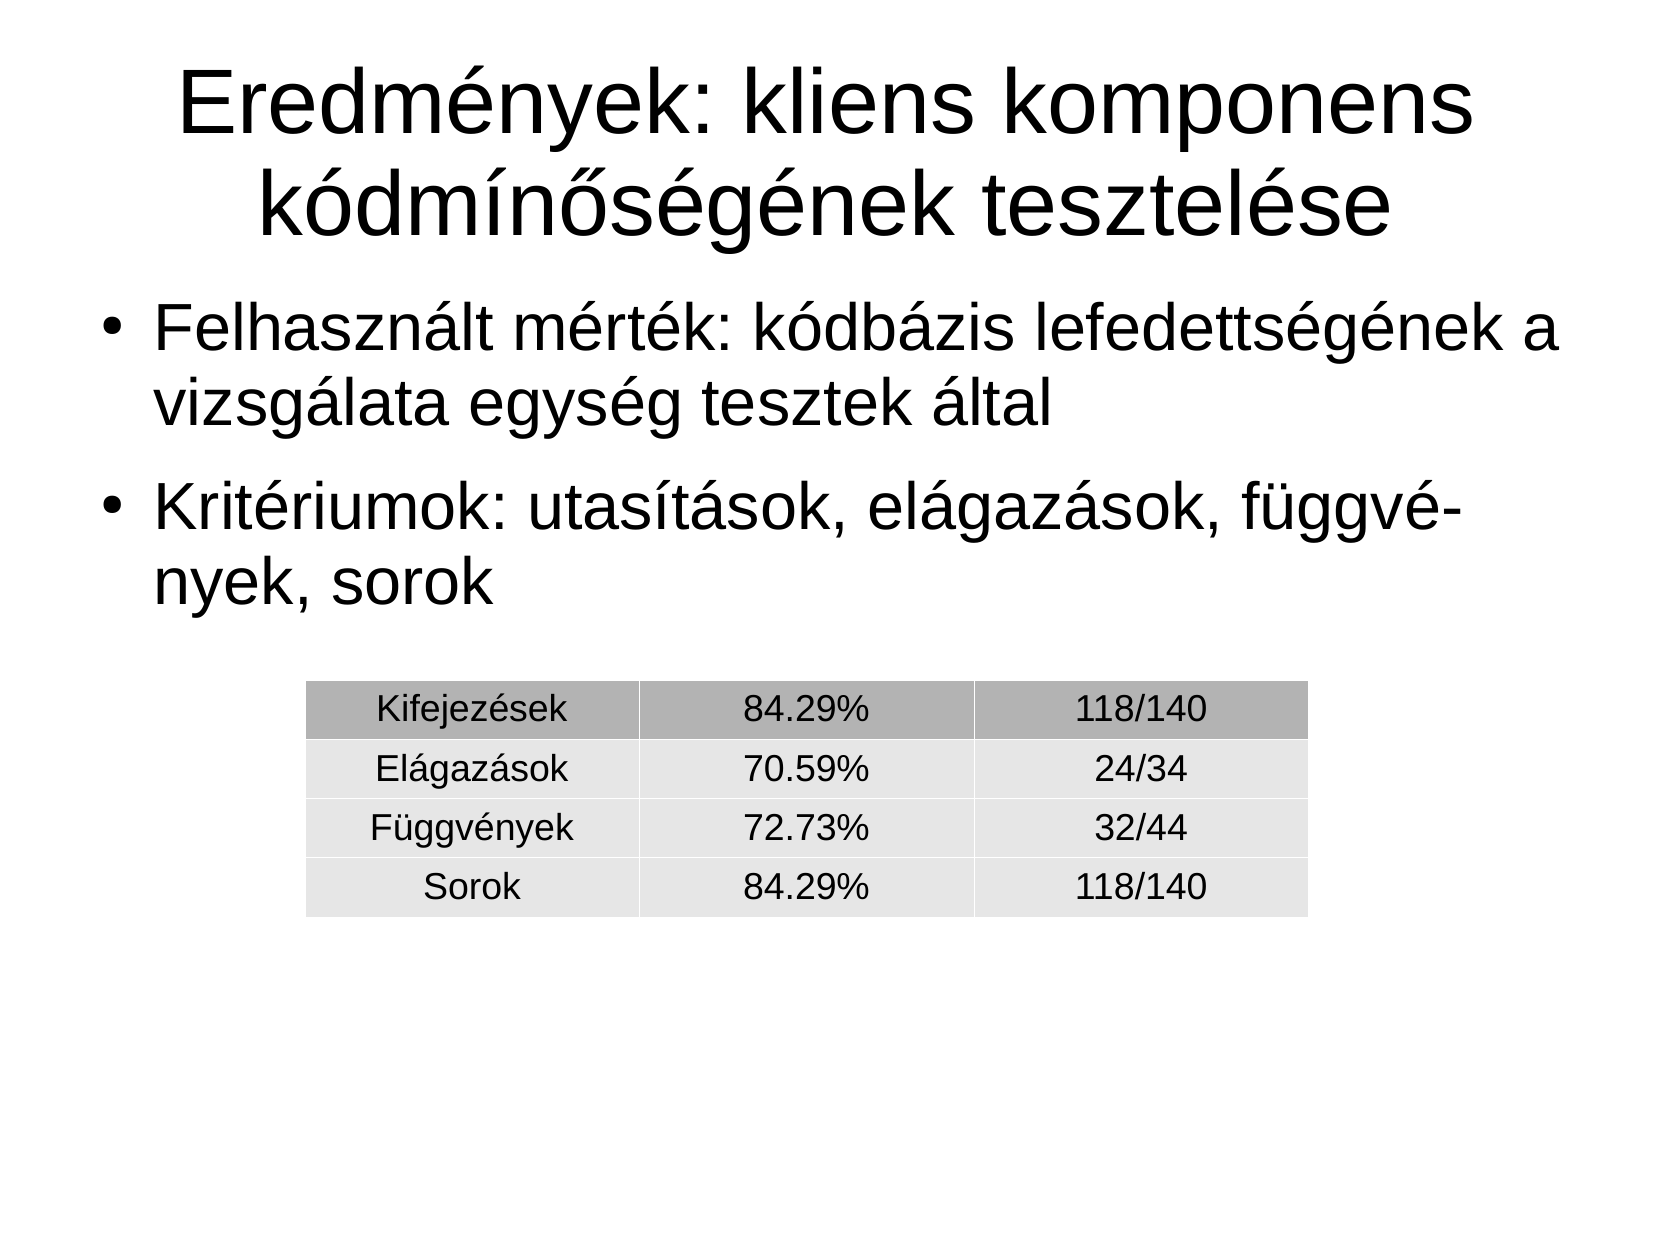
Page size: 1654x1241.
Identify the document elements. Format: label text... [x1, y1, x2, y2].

table_cell 70.59% [640, 740, 974, 798]
table_cell 24/34 [975, 740, 1308, 798]
table_header 84.29% [640, 681, 974, 739]
table_header Kifejezések [306, 681, 639, 739]
list Felhasznált mérték: kódbázis lefedettségének a vizsgálata egység tesztek által Kritériumok: utasítások, elágazások, függvé-nyek, sorok [82, 290, 1571, 646]
table_cell 118/140 [975, 858, 1308, 917]
table_cell Függvények [306, 799, 639, 857]
table_cell 32/44 [975, 799, 1308, 857]
table_cell Sorok [306, 858, 639, 917]
table_cell 72.73% [640, 799, 974, 857]
title Eredmények: kliens komponens kódmínőségének tesztelése [82, 49, 1571, 257]
table_cell Elágazások [306, 740, 639, 798]
table_header 118/140 [975, 681, 1308, 739]
table_cell 84.29% [640, 858, 974, 917]
